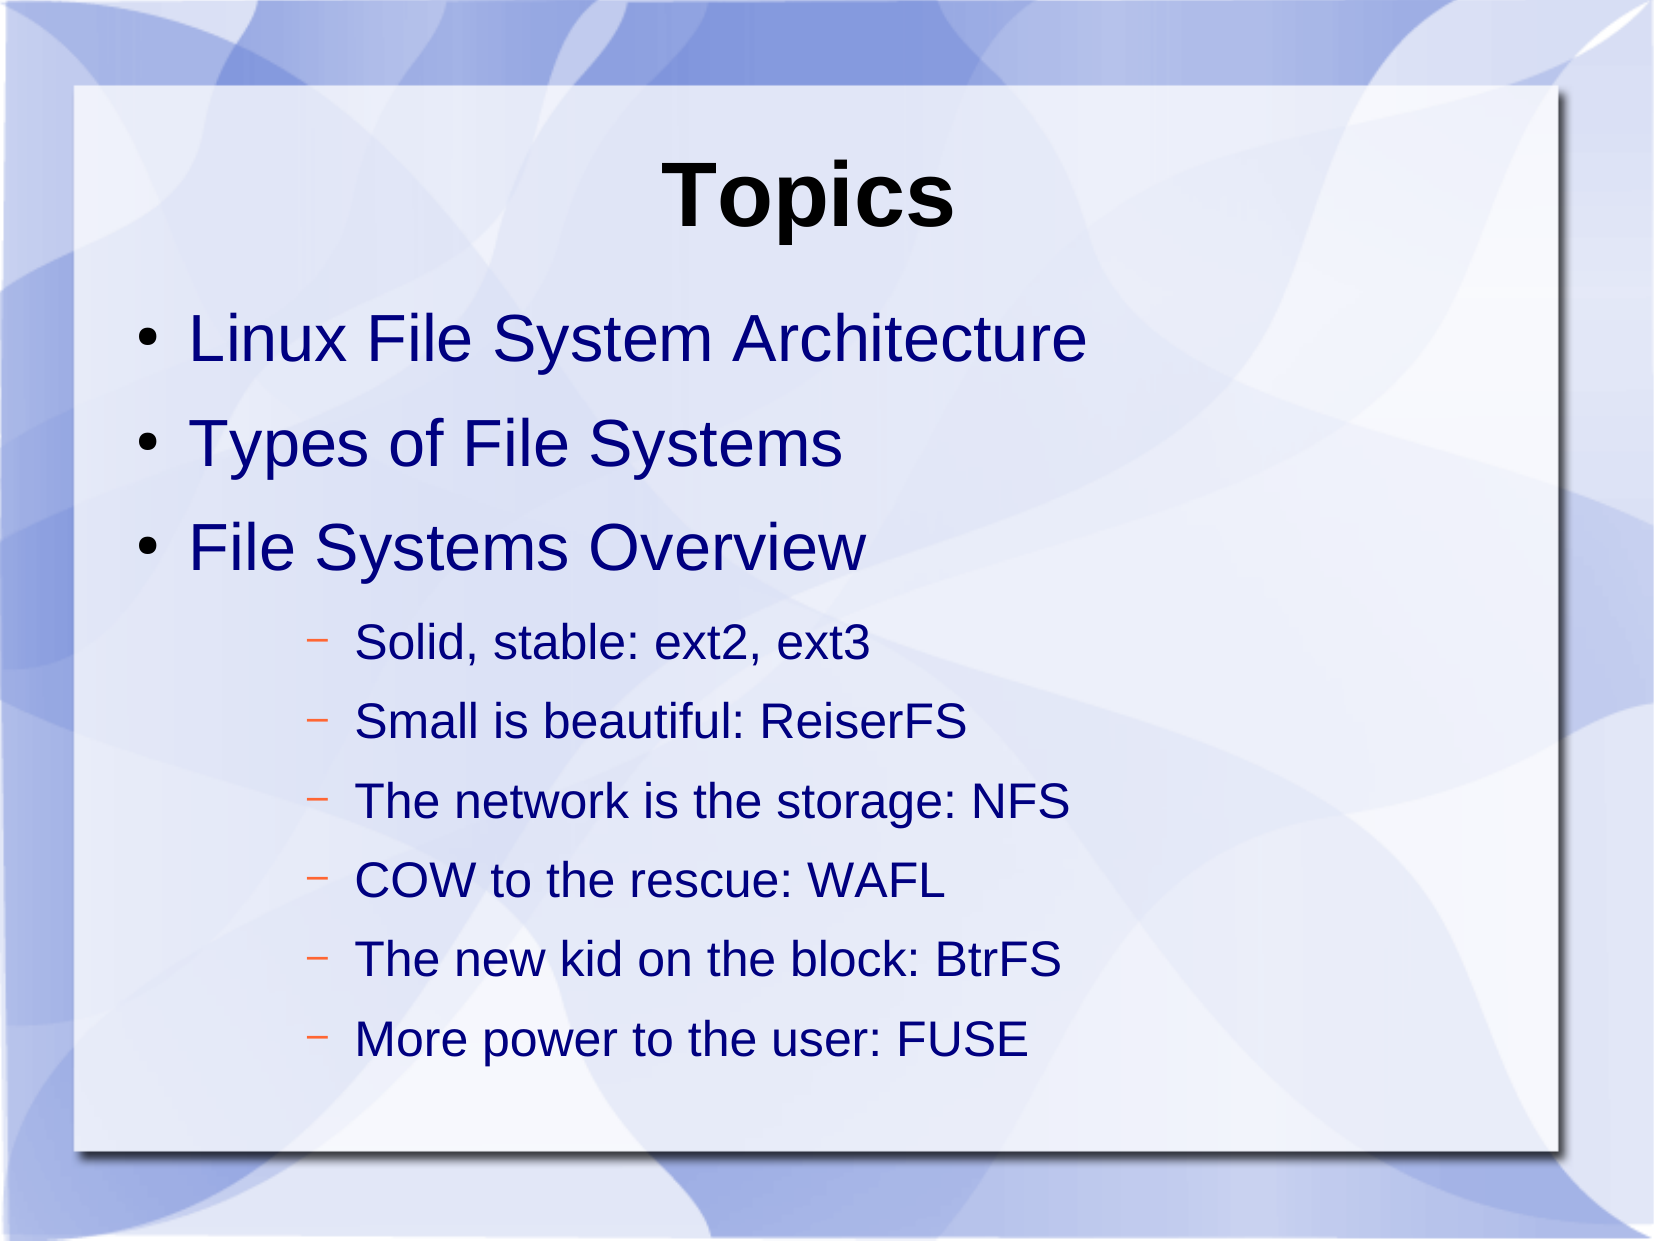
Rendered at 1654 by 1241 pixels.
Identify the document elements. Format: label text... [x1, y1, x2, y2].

title Topics [82, 90, 1536, 298]
picture [0, 0, 1654, 1241]
list Linux File System Architecture Types of File Systems File Systems Overview Solid, stable: ext2, ext3 Small is beautiful: ReiserFS The network is the storage: NFS COW to the rescue: WAFL The new kid on the block: BtrFS More power to the user: FUSE [118, 301, 1571, 1156]
